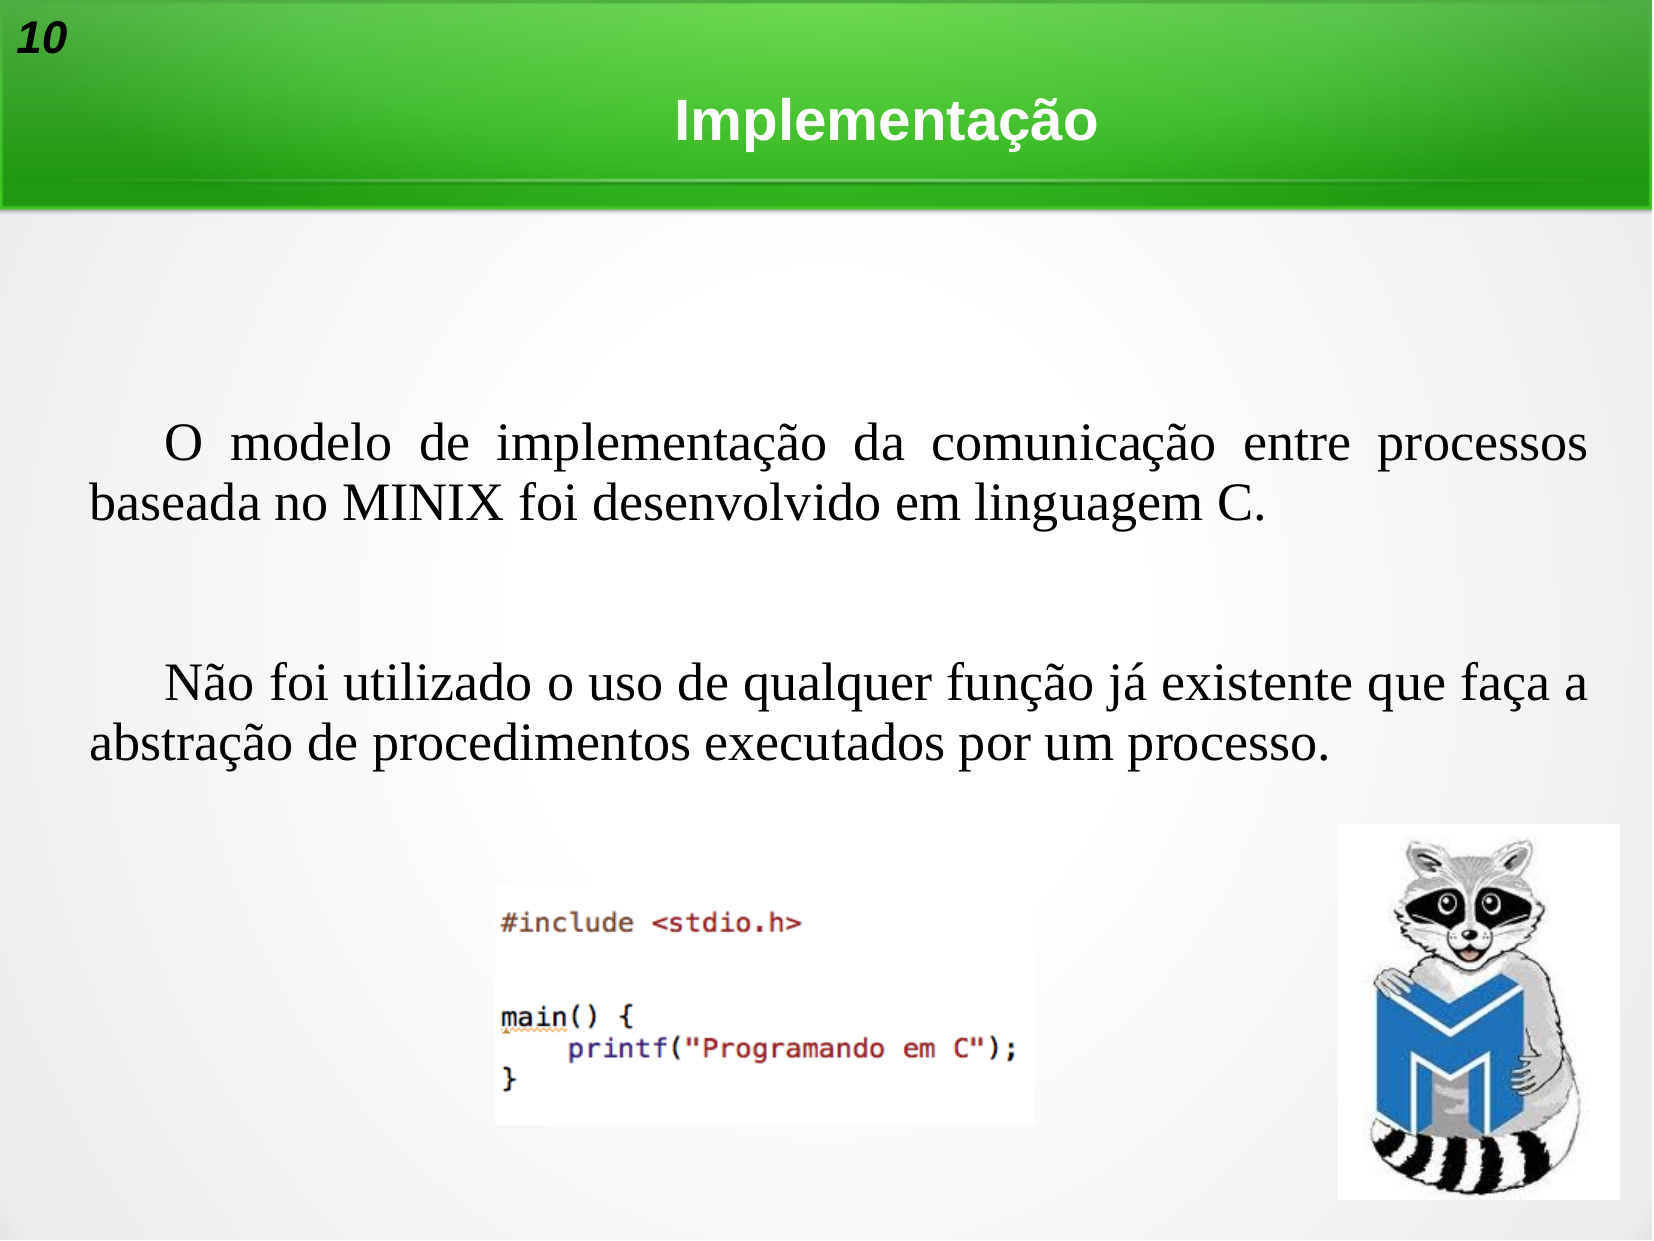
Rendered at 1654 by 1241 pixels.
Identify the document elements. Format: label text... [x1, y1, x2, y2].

text_box Implementação [660, 75, 960, 155]
text_box O modelo de implementação da comunicação entre processos baseada no MINIX foi desenvolvido em linguagem C. Não foi utilizado o uso de qualquer função já existente que faça a abstração de procedimentos executados por um processo. [75, 405, 1606, 780]
picture [495, 885, 1036, 1126]
picture [1338, 824, 1620, 1200]
